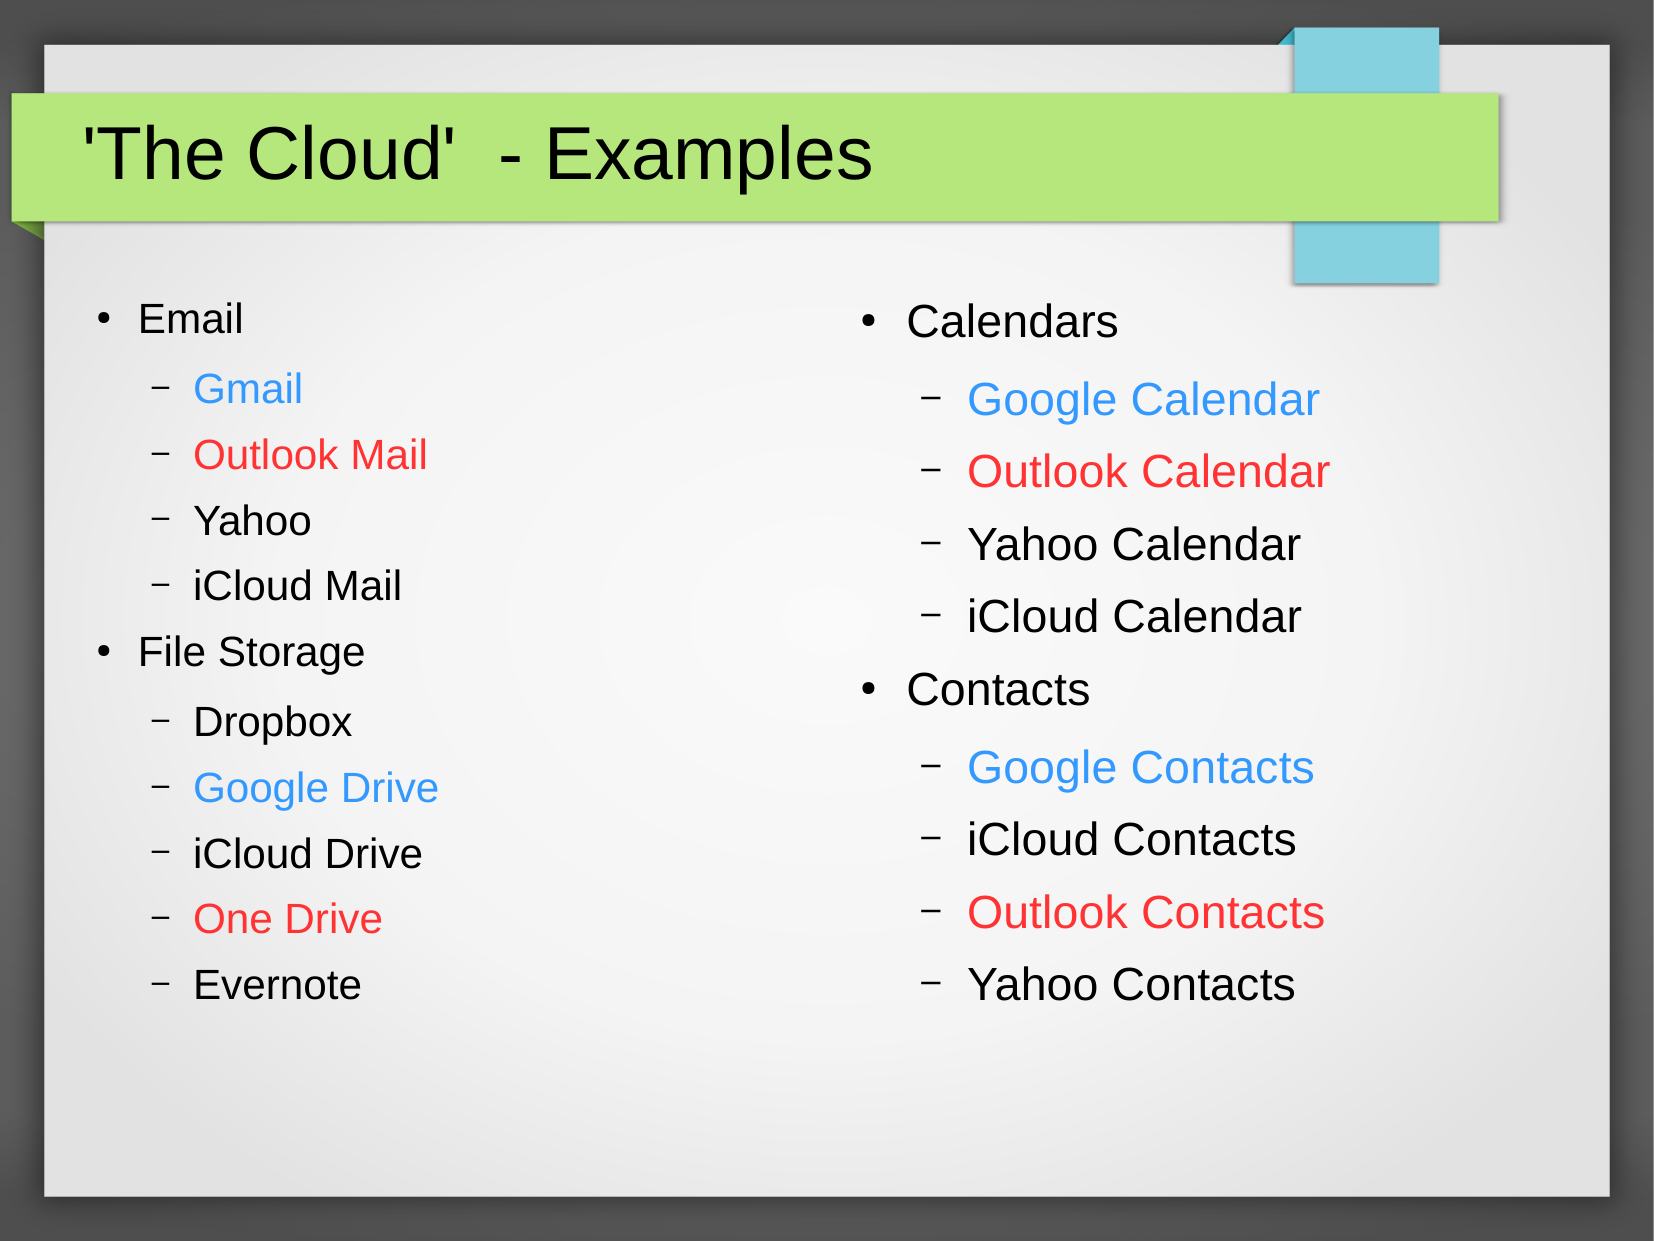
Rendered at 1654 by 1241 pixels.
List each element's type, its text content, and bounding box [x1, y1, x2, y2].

list Calendars Google Calendar Outlook Calendar Yahoo Calendar iCloud Calendar Contacts Google Contacts iCloud Contacts Outlook Contacts Yahoo Contacts [845, 295, 1572, 1015]
list Email Gmail Outlook Mail Yahoo iCloud Mail File Storage Dropbox Google Drive iCloud Drive One Drive Evernote [82, 295, 809, 1015]
title 'The Cloud' - Examples [82, 94, 1264, 213]
picture [0, 0, 1654, 1241]
